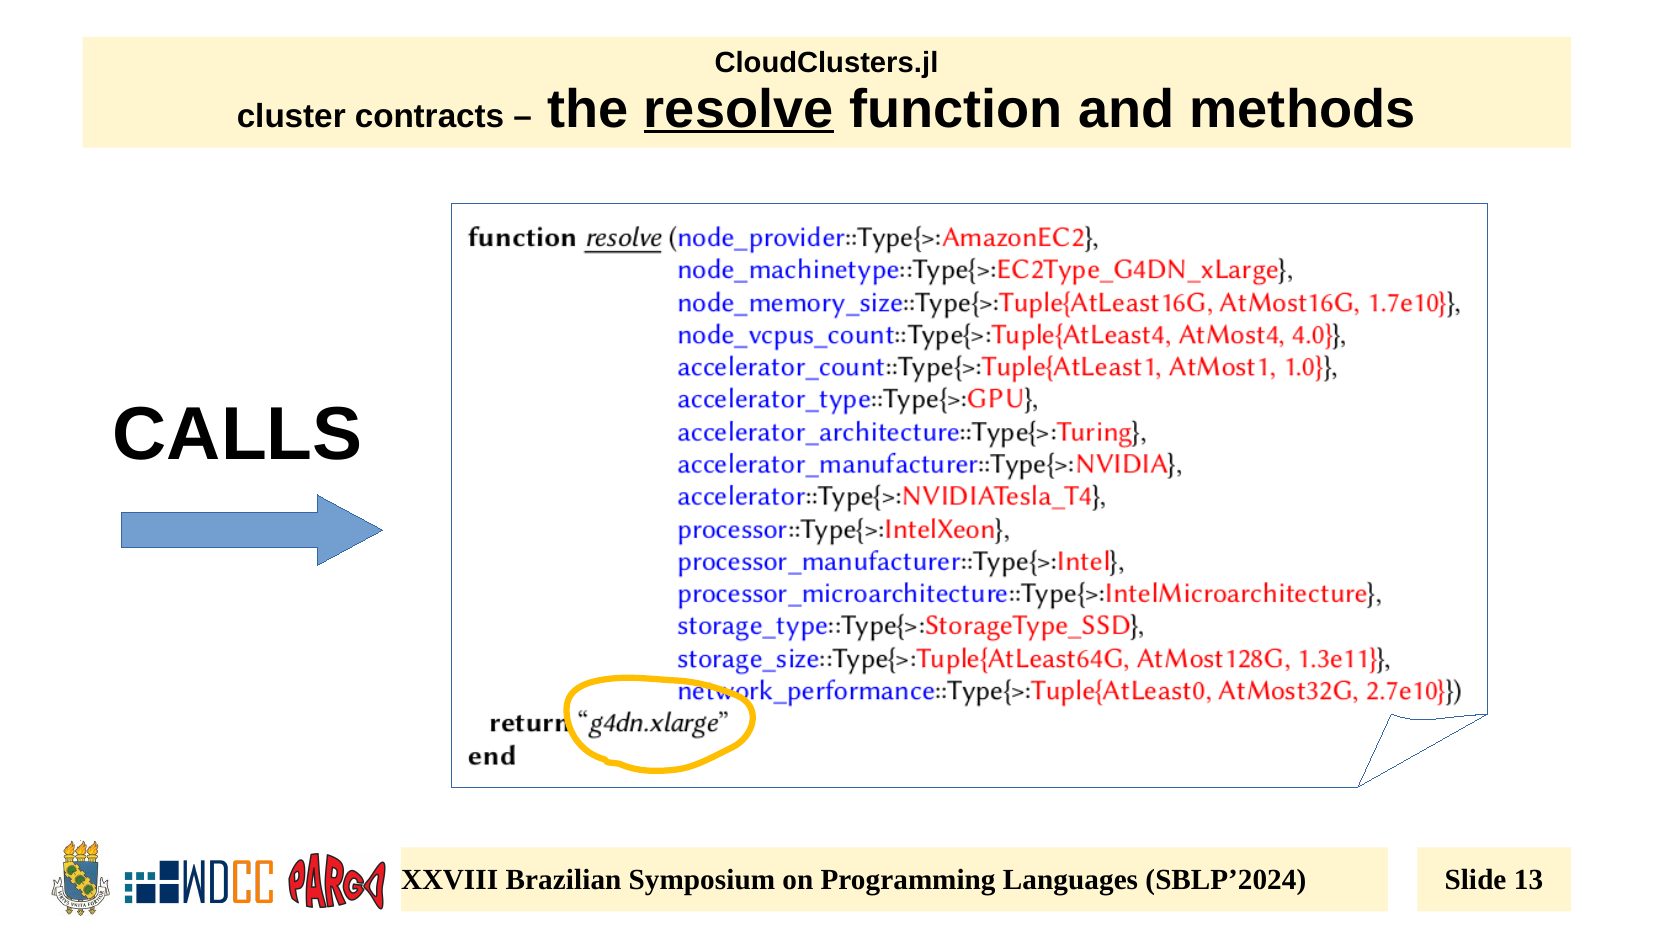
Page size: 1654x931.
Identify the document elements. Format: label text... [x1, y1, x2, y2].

text_box [121, 494, 383, 566]
picture [51, 840, 110, 916]
picture [113, 848, 386, 918]
text_box CALLS [97, 384, 378, 483]
picture [463, 219, 1473, 772]
picture [570, 681, 749, 767]
title CloudClusters.jl cluster contracts – the resolve function and methods [82, 36, 1571, 148]
